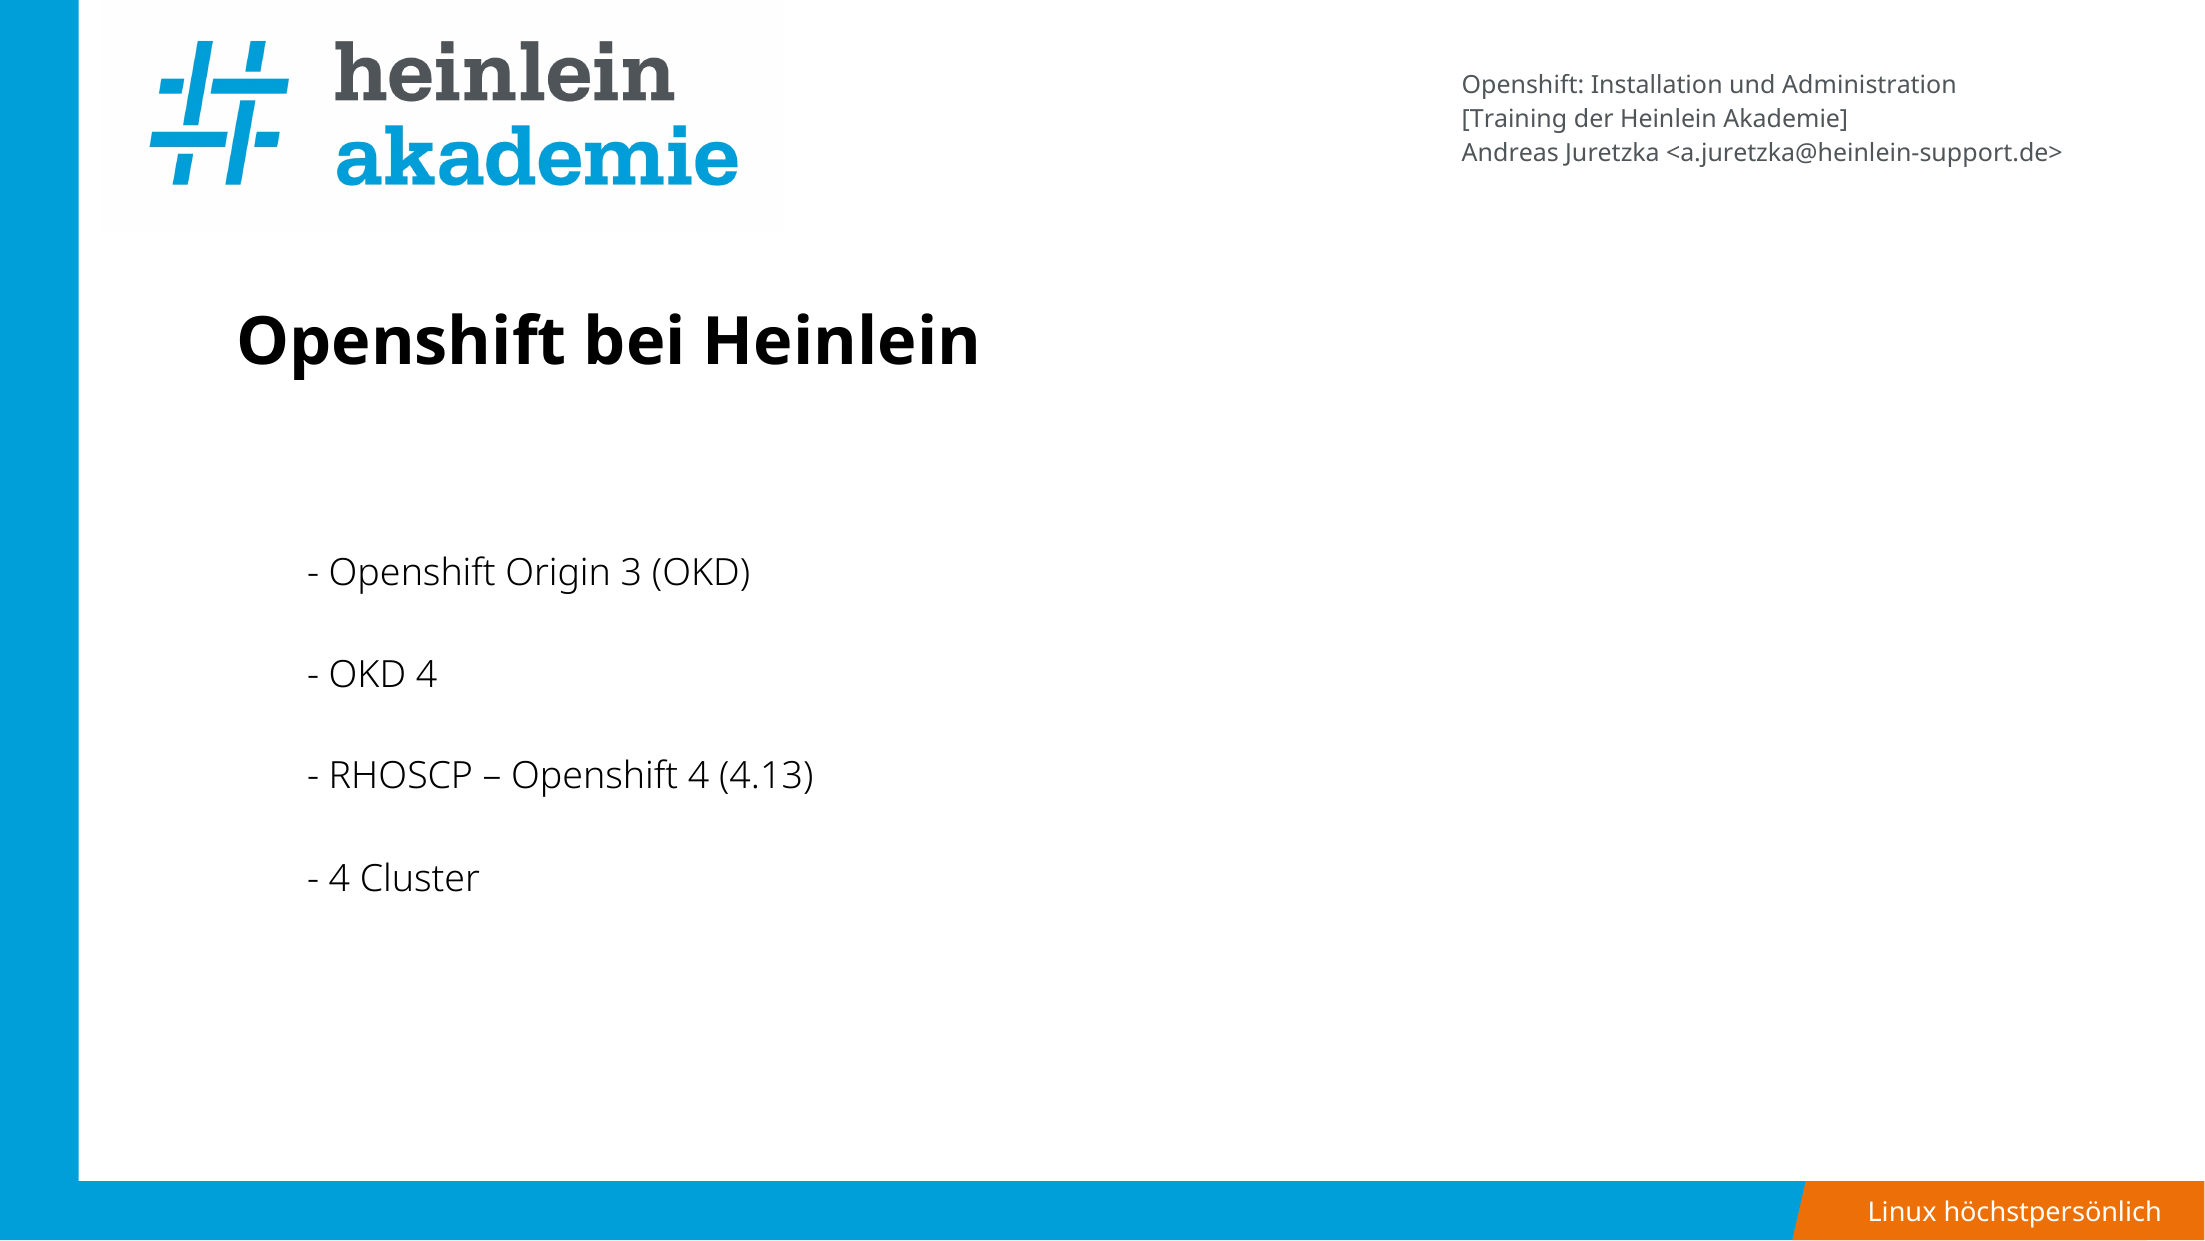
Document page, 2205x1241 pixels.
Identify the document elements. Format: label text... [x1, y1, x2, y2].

picture [102, 0, 784, 232]
list - Openshift Origin 3 (OKD) - OKD 4 - RHOSCP – Openshift 4 (4.13) - 4 Cluster [236, 442, 2038, 1146]
title Openshift bei Heinlein [236, 248, 1979, 384]
